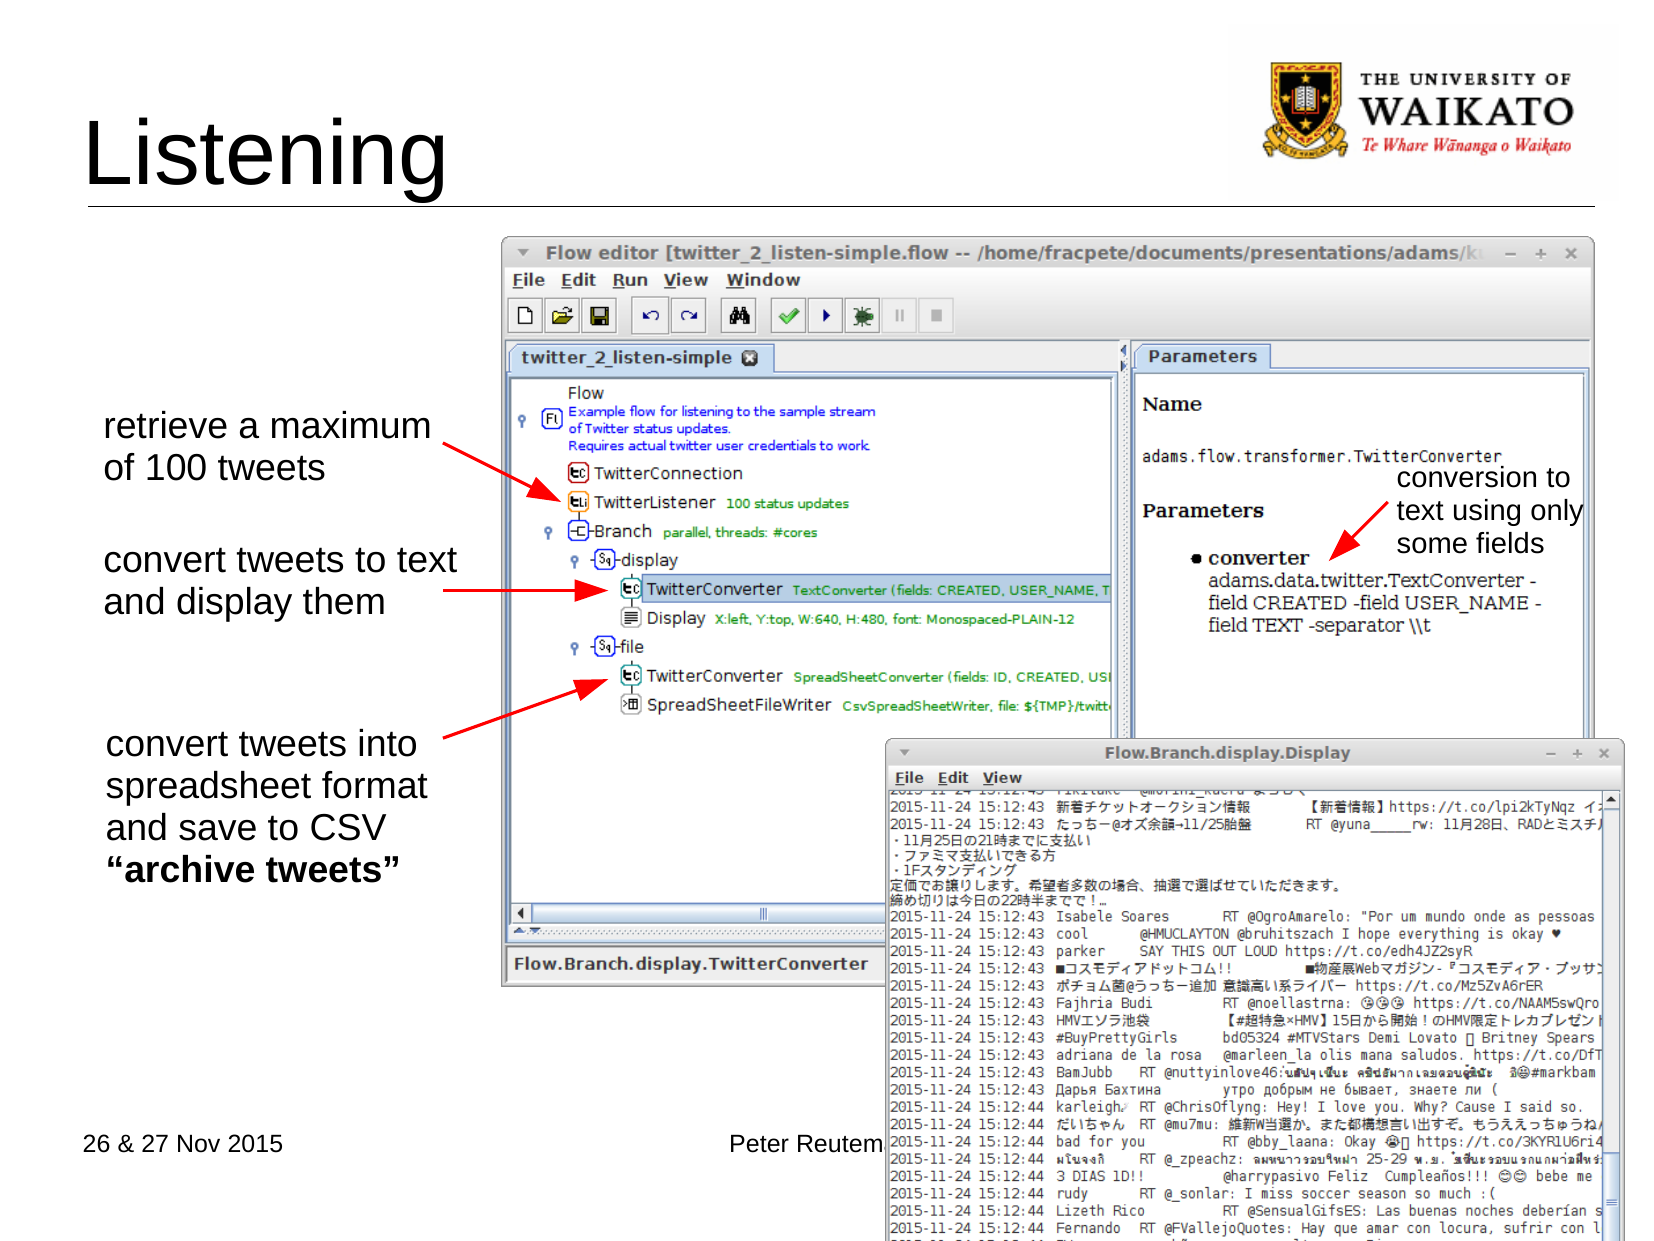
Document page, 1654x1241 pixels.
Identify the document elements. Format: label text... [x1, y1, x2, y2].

picture [501, 236, 1625, 1241]
picture [1228, 24, 1619, 201]
text_box convert tweets into spreadsheet format and save to CSV “archive tweets” [90, 715, 443, 899]
title Listening [82, 49, 1571, 257]
text_box retrieve a maximum of 100 tweets [88, 397, 447, 497]
text_box conversion to text using only some fields [1381, 453, 1608, 567]
text_box convert tweets to text and display them [88, 531, 483, 660]
